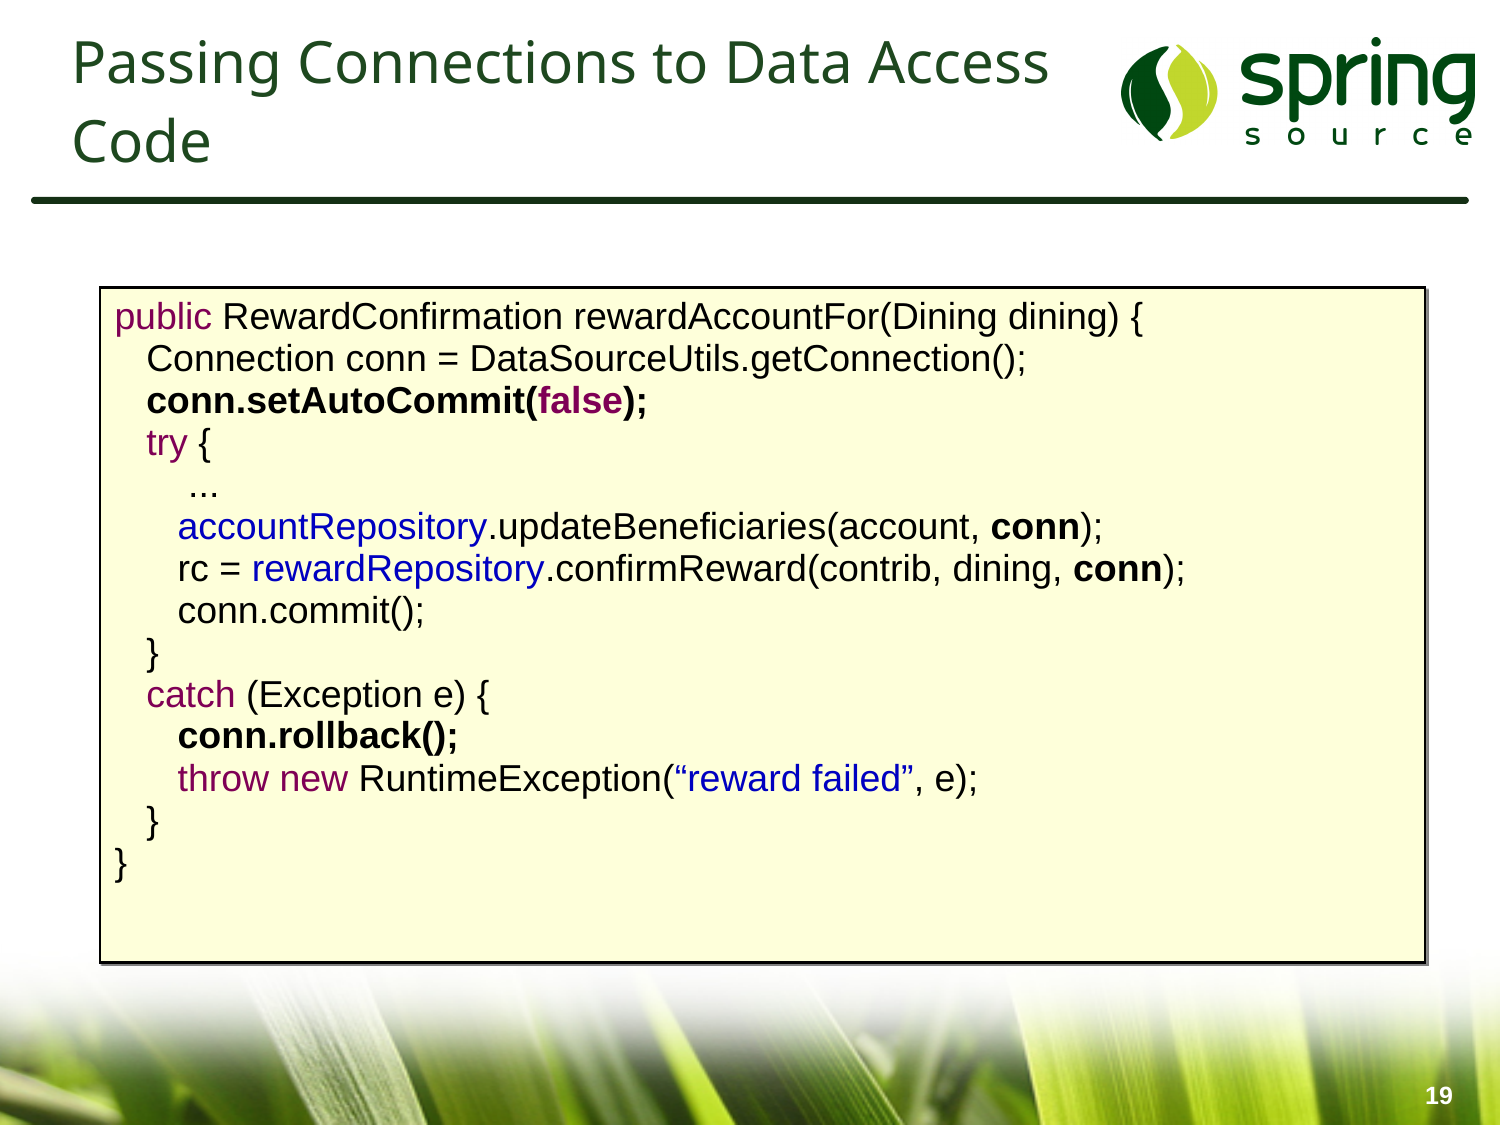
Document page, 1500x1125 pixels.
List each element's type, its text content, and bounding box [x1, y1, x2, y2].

picture [0, 944, 1500, 1125]
text_box public RewardConfirmation rewardAccountFor(Dining dining) { Connection conn = DataSourceUtils.getConnection(); conn.setAutoCommit(false); try { ... accountRepository.updateBeneficiaries(account, conn); rc = rewardRepository.confirmReward(contrib, dining, conn); conn.commit(); } catch (Exception e) { conn.rollback(); throw new RuntimeException(“reward failed”, e); } } [99, 287, 1425, 963]
picture [1121, 37, 1475, 145]
list A dangerous attempt to solve the problem: [103, 275, 1394, 287]
title Passing Connections to Data Access Code [56, 13, 1089, 176]
